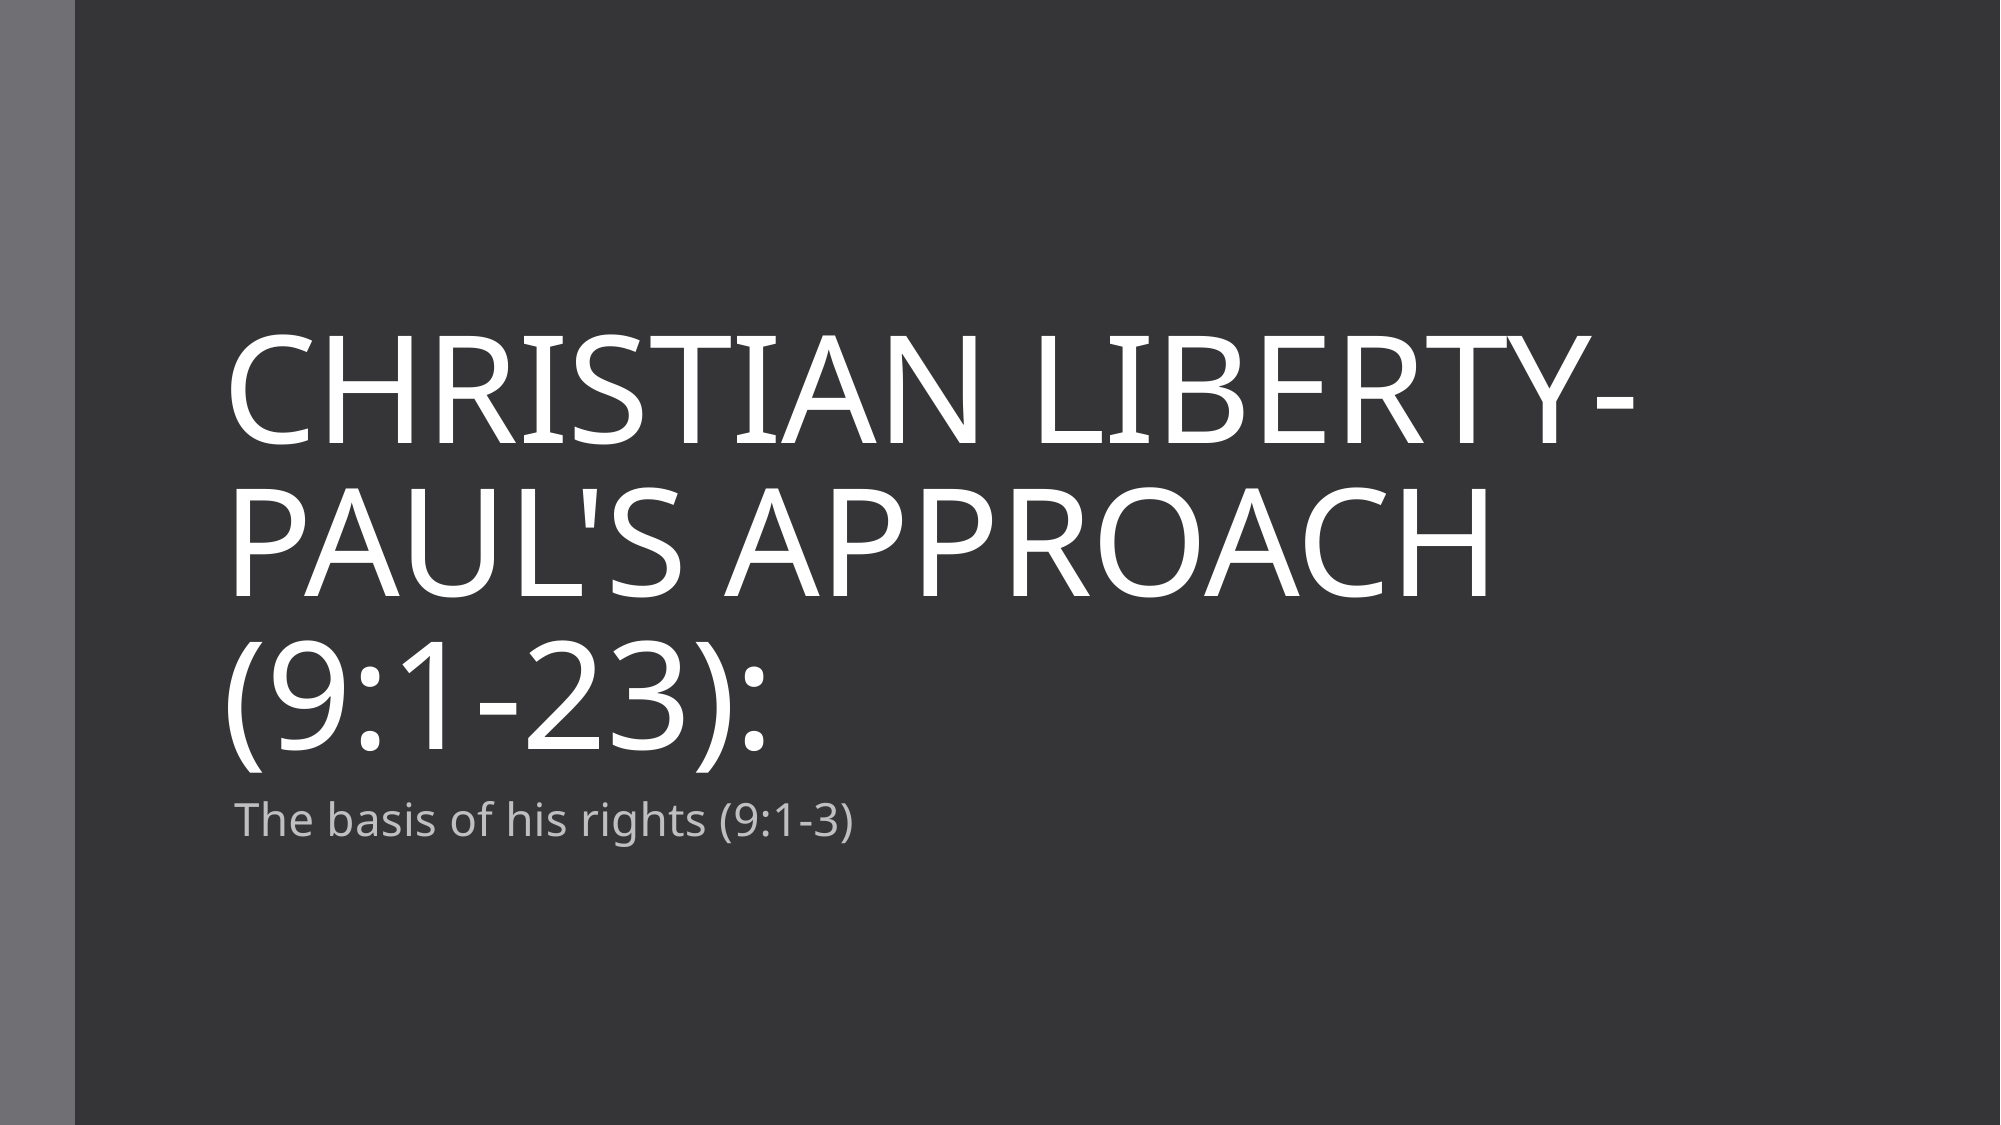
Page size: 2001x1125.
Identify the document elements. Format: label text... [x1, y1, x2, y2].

subtitle The basis of his rights (9:1-3) [206, 787, 1752, 1066]
title CHRISTIAN LIBERTY-PAUL'S APPROACH (9:1-23): [206, 124, 1752, 787]
